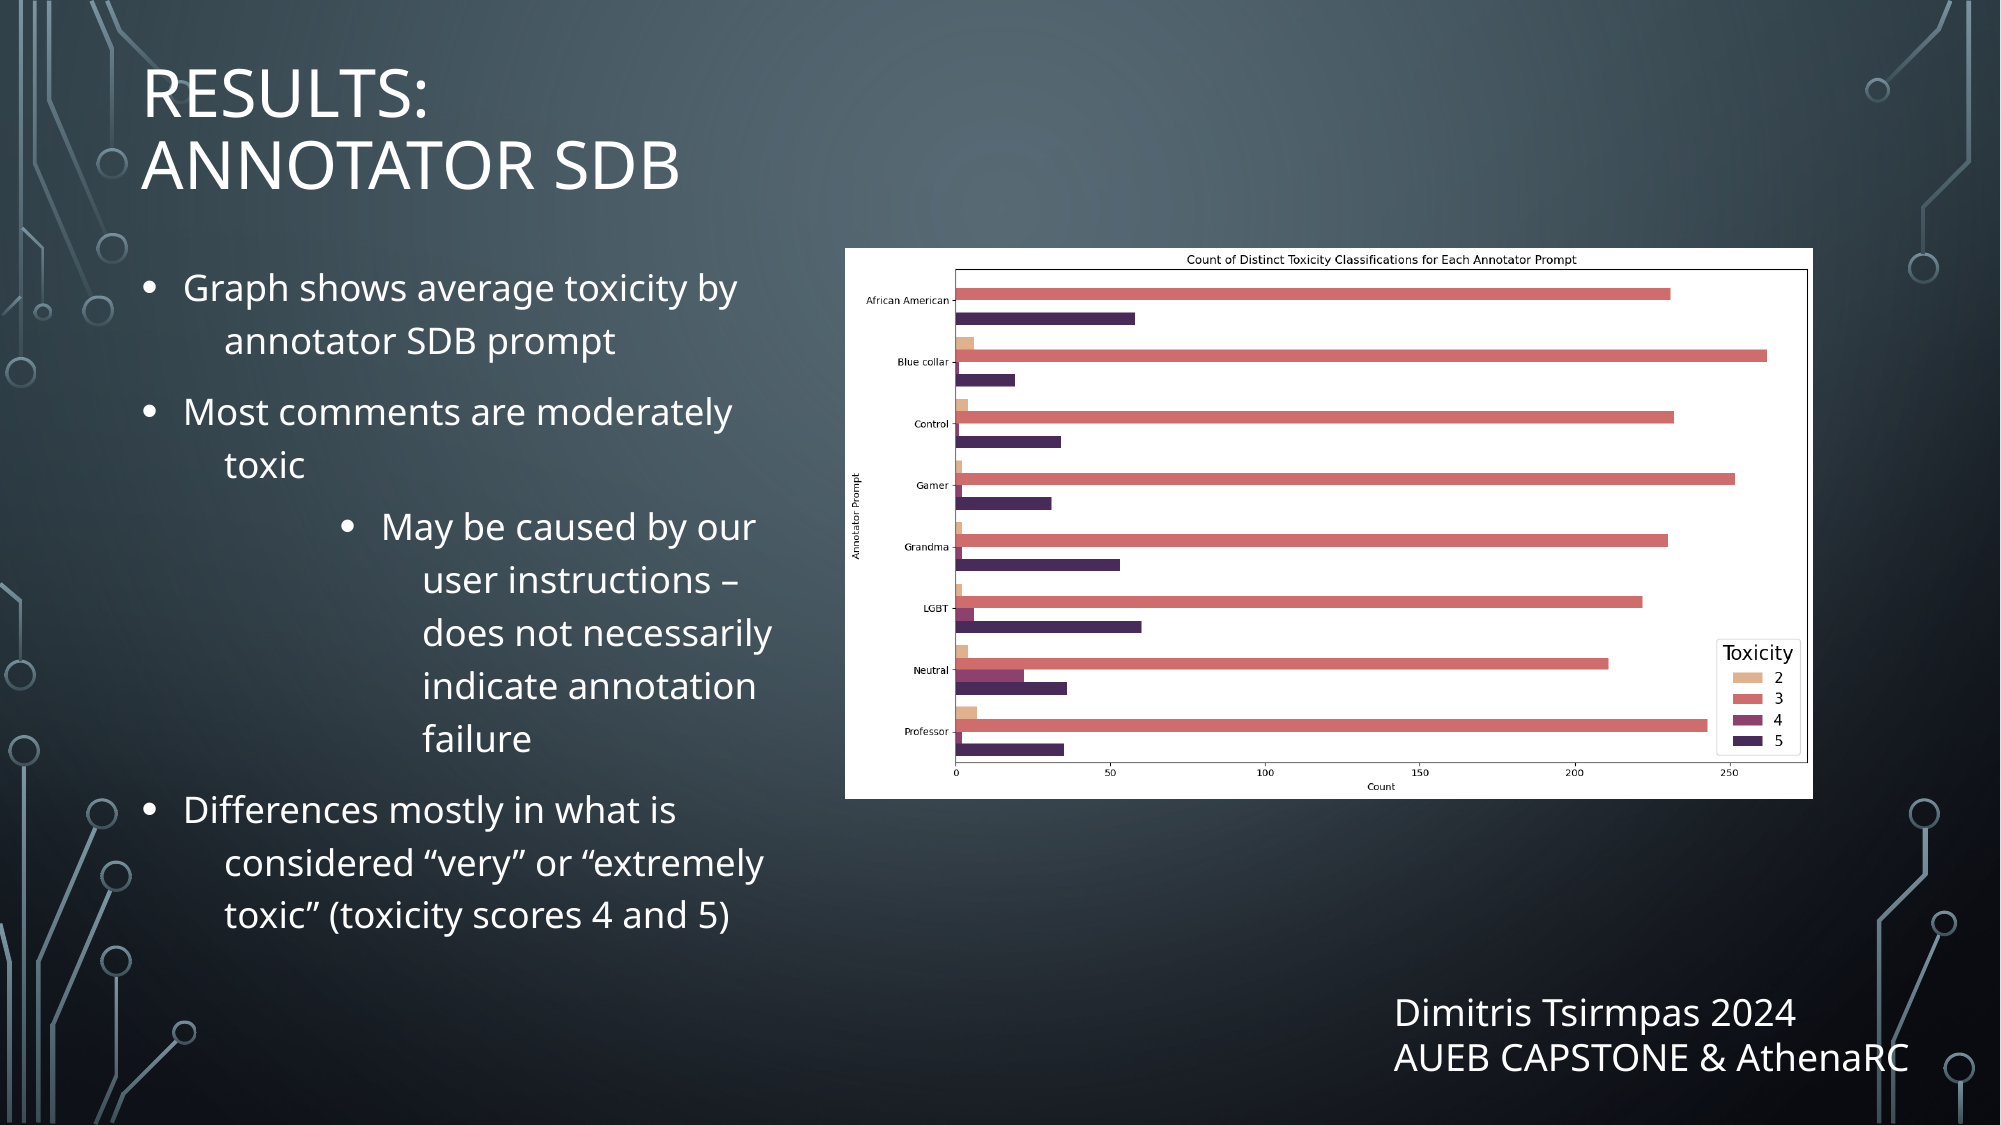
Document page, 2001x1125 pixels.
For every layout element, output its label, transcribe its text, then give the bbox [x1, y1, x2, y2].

text_box Dimitris Tsirmpas 2024 AUEB CAPSTONE & AthenaRC [1378, 981, 2000, 1088]
picture [845, 248, 1813, 799]
list Graph shows average toxicity by annotator SDB prompt Most comments are moderately toxic May be caused by our user instructions – does not necessarily indicate annotation failure Differences mostly in what is considered “very” or “extremely toxic” (toxicity scores 4 and 5) [126, 248, 821, 951]
title Results: Annotator sdb [126, 0, 737, 212]
